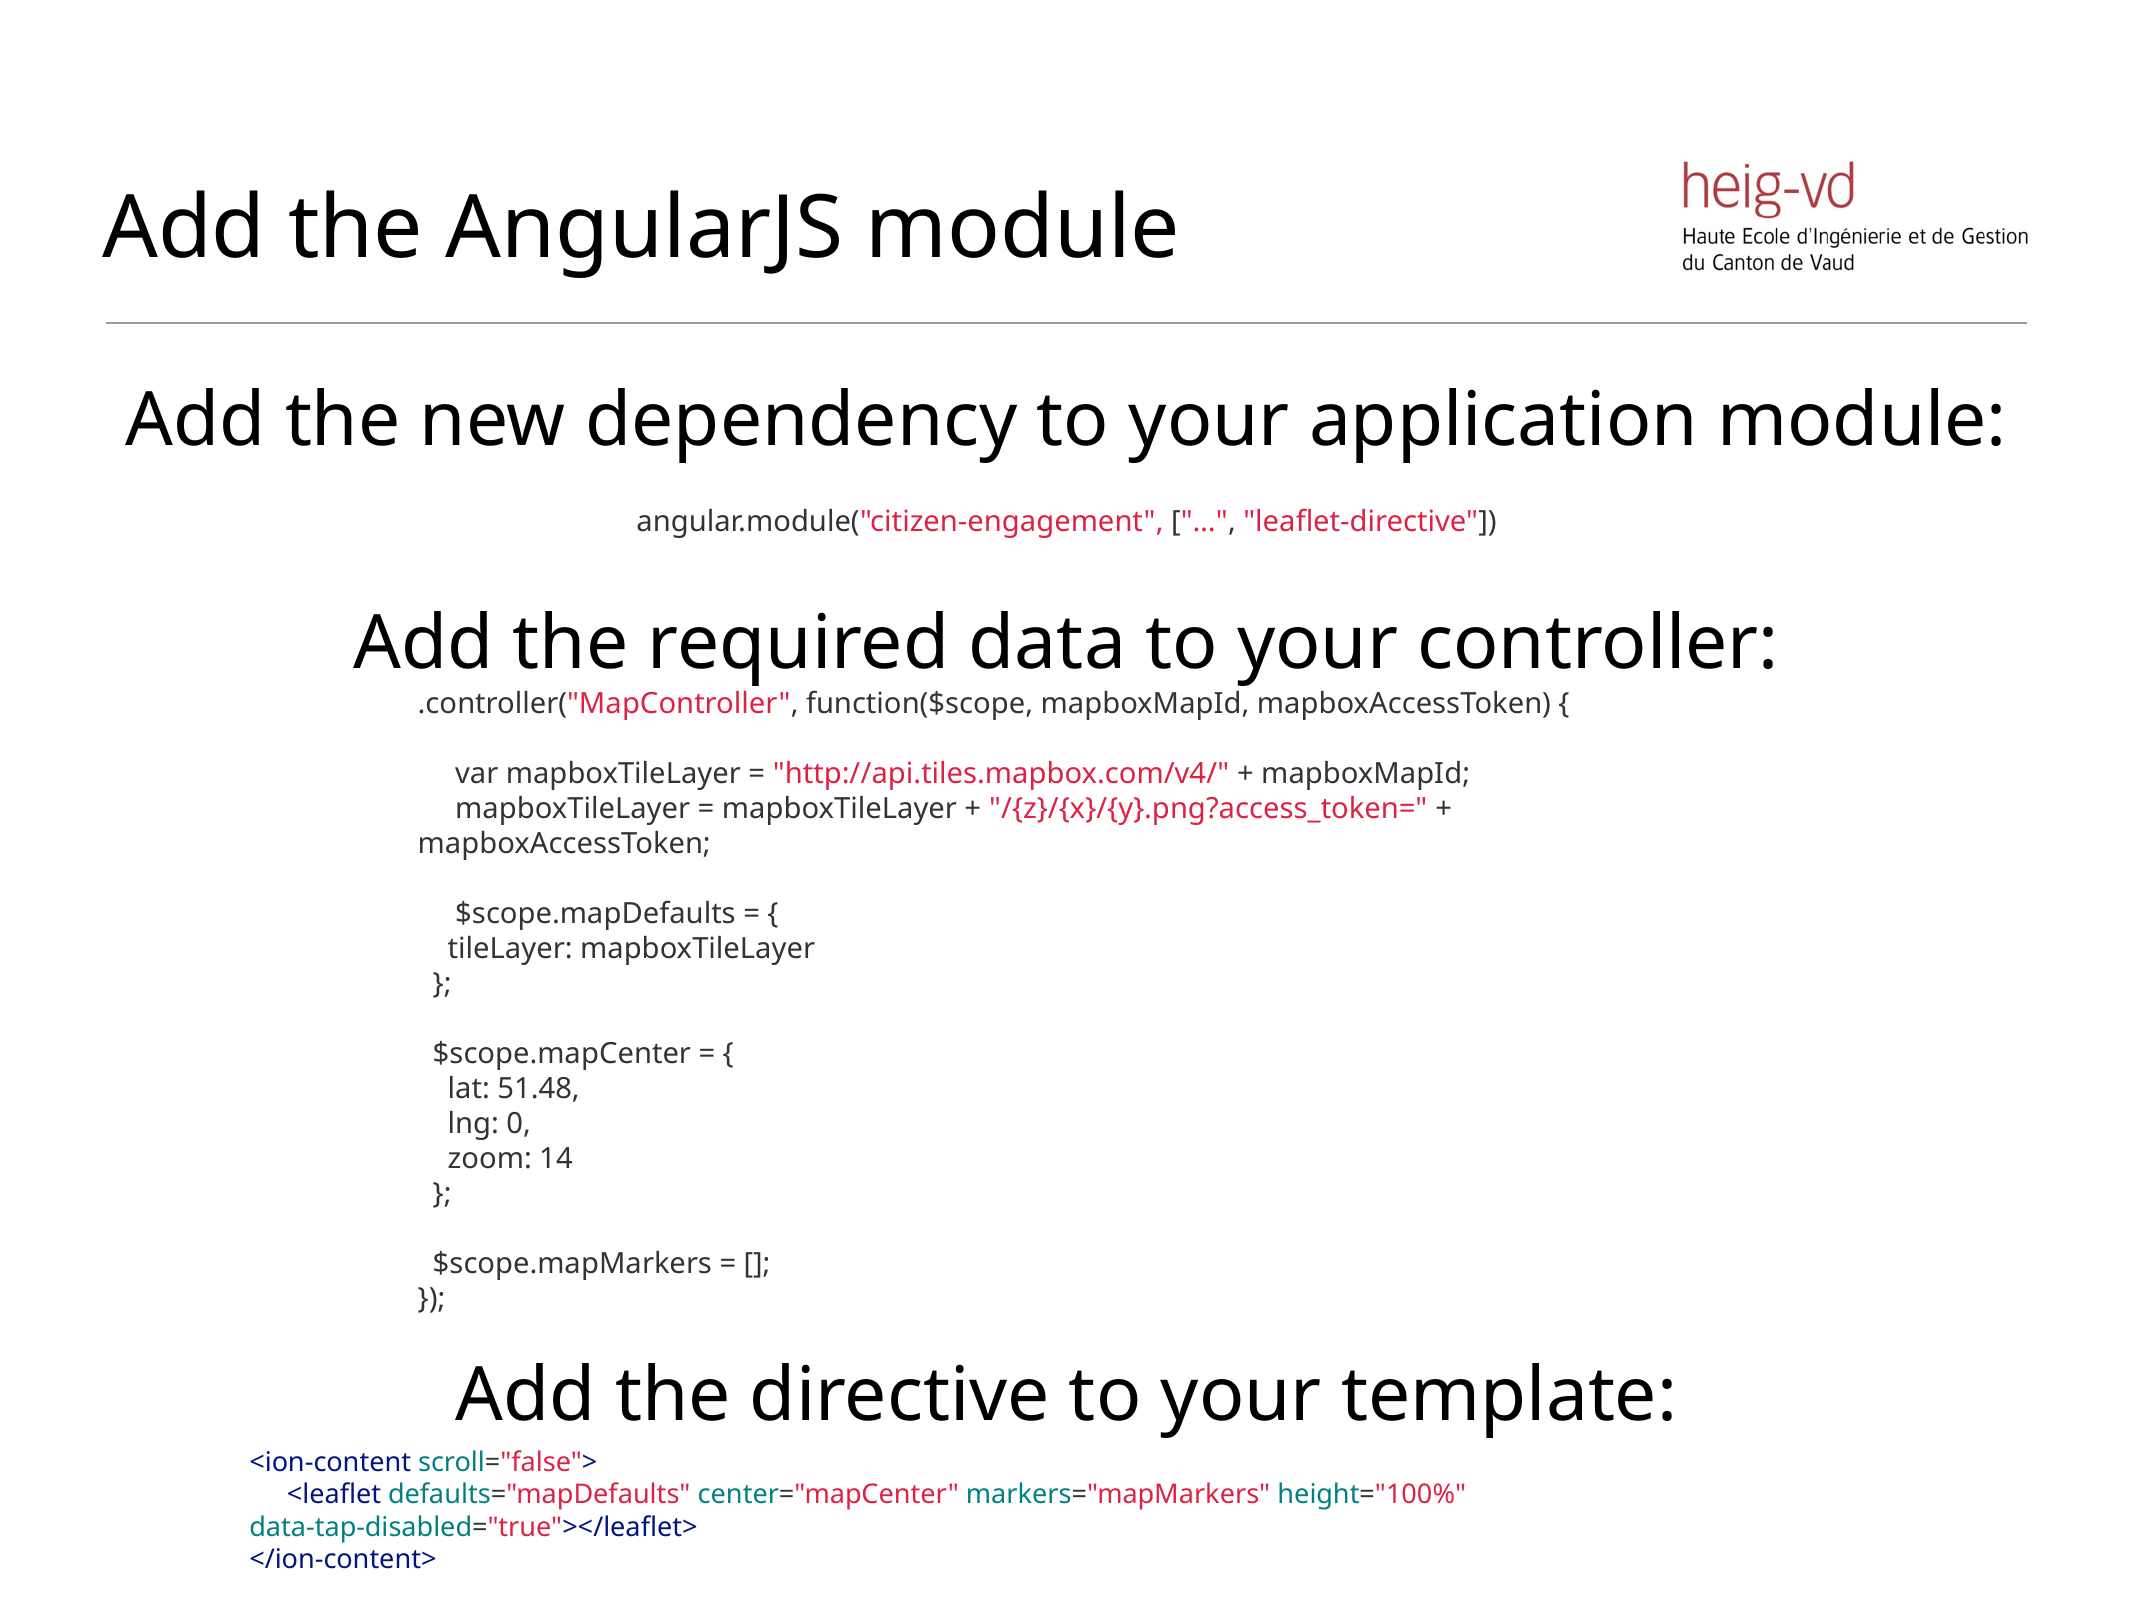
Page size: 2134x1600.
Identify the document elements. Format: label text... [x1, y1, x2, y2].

text_box .controller("MapController", function($scope, mapboxMapId, mapboxAccessToken) { var mapboxTileLayer = "http://api.tiles.mapbox.com/v4/" + mapboxMapId; mapboxTileLayer = mapboxTileLayer + "/{z}/{x}/{y}.png?access_token=" + mapboxAccessToken; $scope.mapDefaults = { tileLayer: mapboxTileLayer }; $scope.mapCenter = { lat: 51.48, lng: 0, zoom: 14 }; $scope.mapMarkers = []; }); [409, 693, 1724, 1305]
text_box <ion-content scroll="false"> <leaflet defaults="mapDefaults" center="mapCenter" markers="mapMarkers" height="100%" data-tap-disabled="true"></leaflet> </ion-content> [241, 1451, 1893, 1566]
text_box Add the directive to your template: [446, 1337, 1687, 1444]
text_box Add the new dependency to your application module: [116, 362, 2017, 469]
text_box Add the required data to your controller: [344, 585, 1789, 693]
text_box angular.module("citizen-engagement", ["…", "leaflet-directive"]) [628, 494, 1506, 546]
title Add the AngularJS module [93, 54, 2040, 284]
